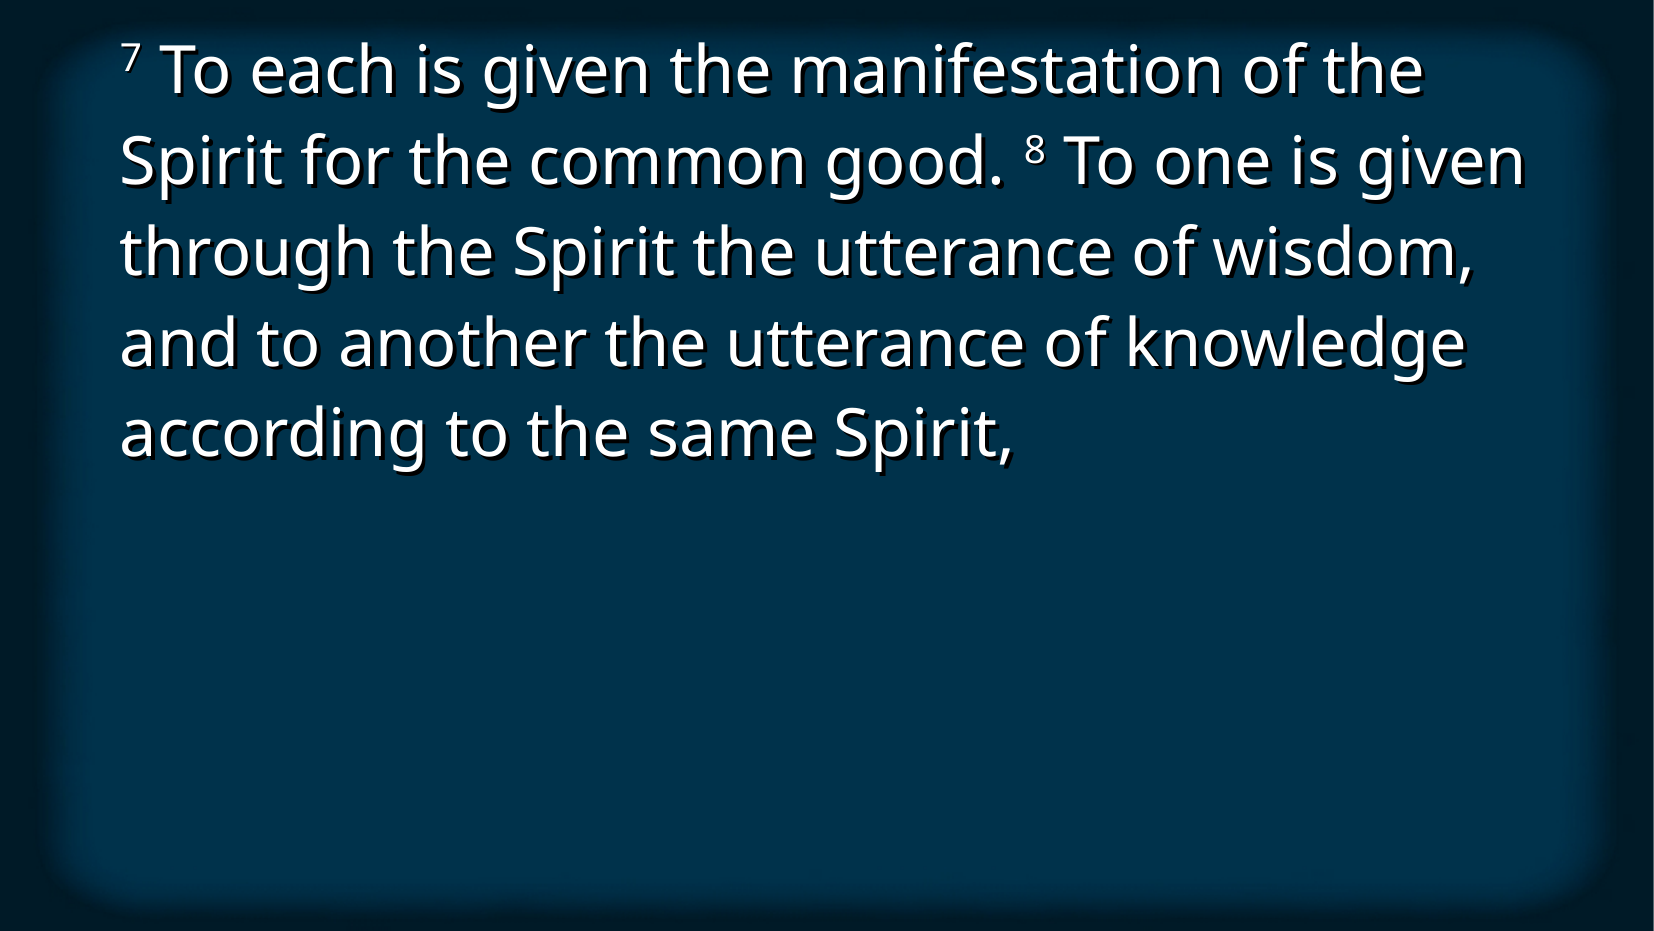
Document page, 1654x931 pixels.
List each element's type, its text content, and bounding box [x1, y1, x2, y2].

text_box 7 To each is given the manifestation of the Spirit for the common good. 8 To one is given through the Spirit the utterance of wisdom, and to another the utterance of knowledge according to the same Spirit, [105, 15, 1561, 474]
picture [0, 0, 1654, 931]
